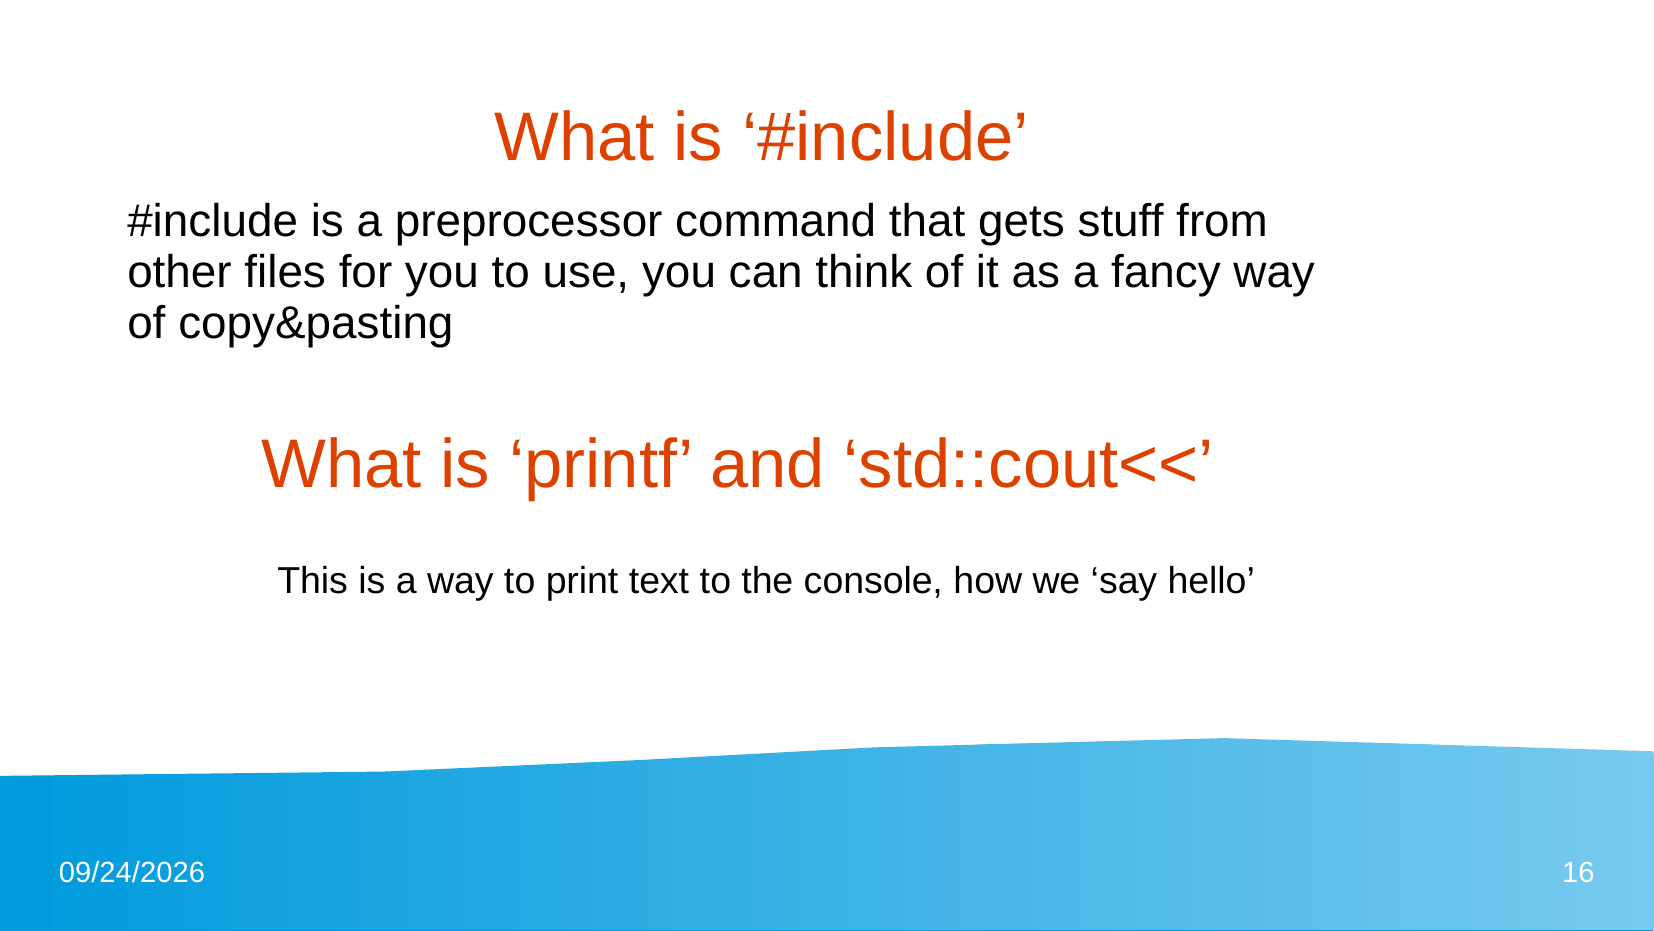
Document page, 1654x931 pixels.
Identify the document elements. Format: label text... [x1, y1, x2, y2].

title What is ‘printf’ and ‘std::cout<<’ [0, 375, 1477, 553]
text_box This is a way to print text to the console, how we ‘say hello’ [262, 552, 1426, 609]
title What is ‘#include’ [23, 47, 1501, 226]
text_box #include is a preprocessor command that gets stuff from other files for you to use, you can think of it as a fancy way of copy&pasting [112, 187, 1351, 357]
